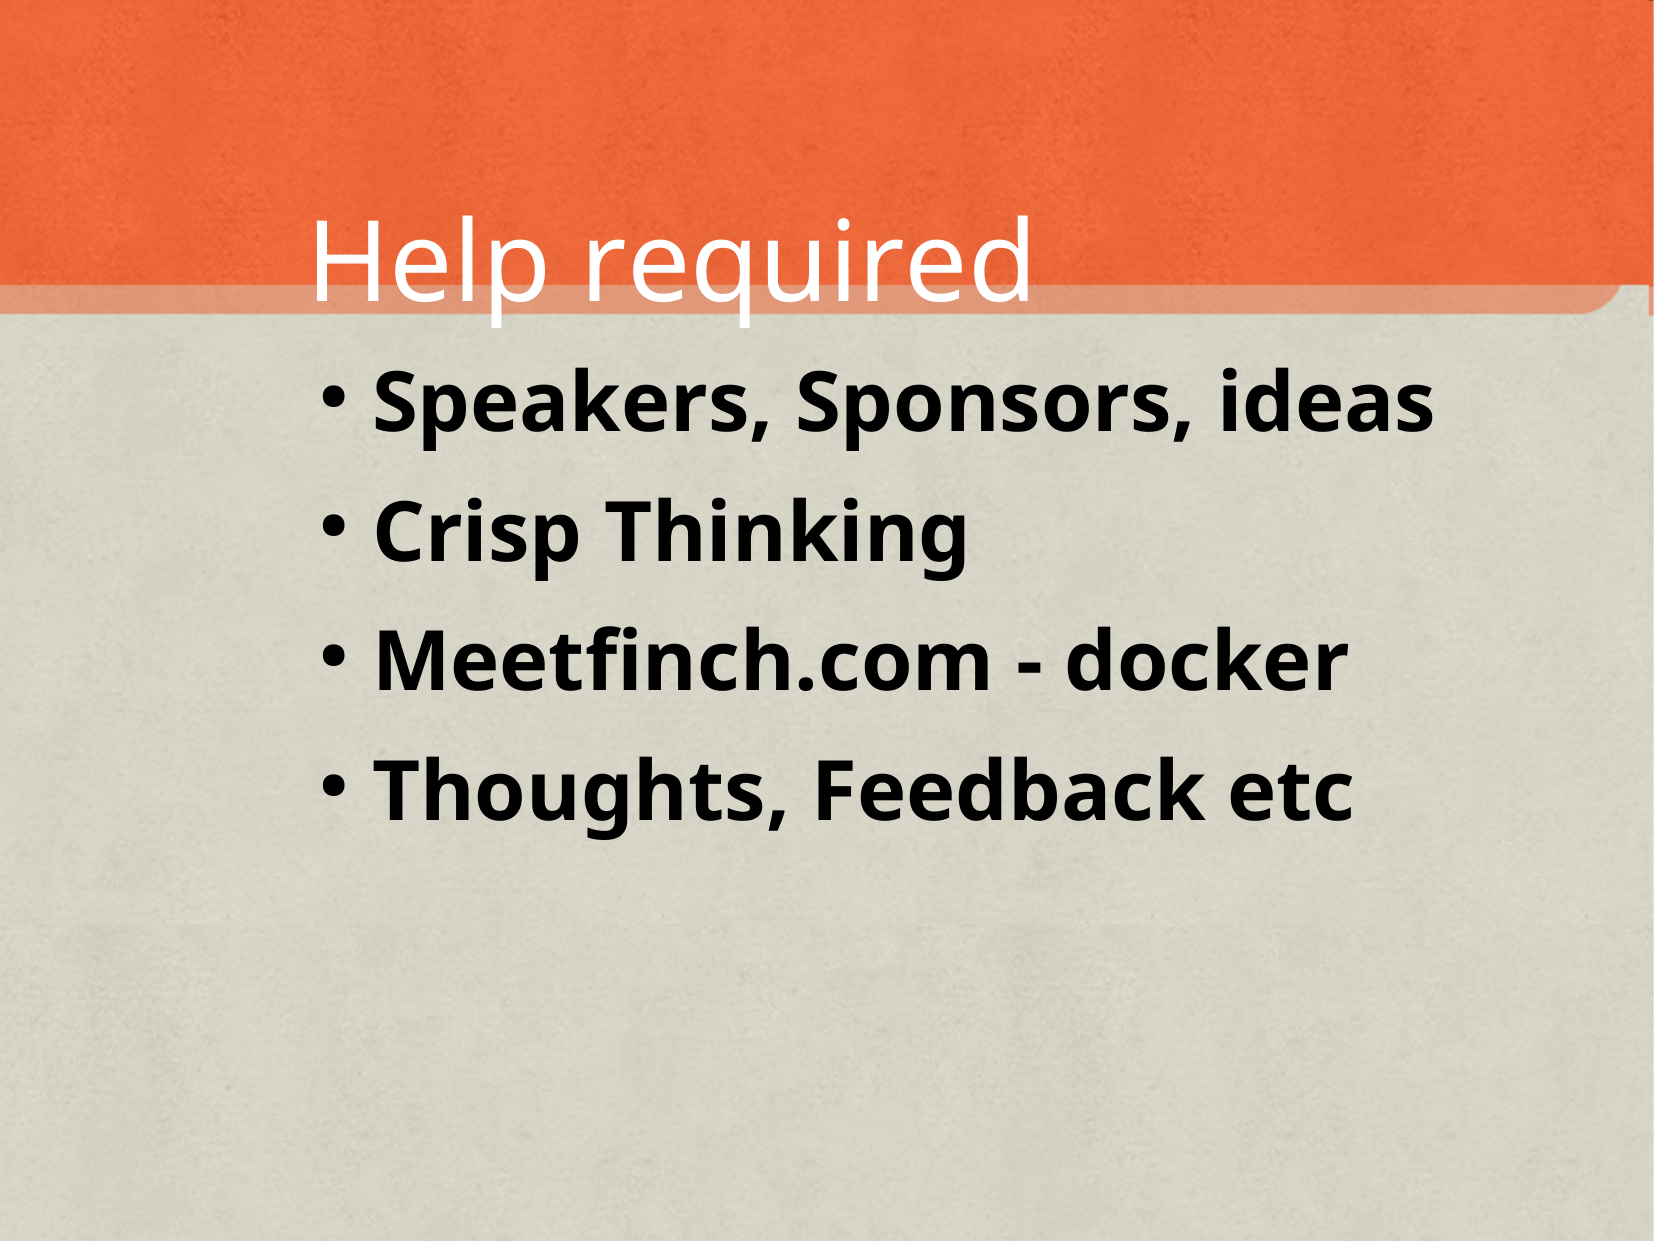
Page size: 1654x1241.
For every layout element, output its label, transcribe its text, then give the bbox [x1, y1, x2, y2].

picture [0, 0, 1654, 1241]
title Help required [306, 189, 1654, 317]
list Speakers, Sponsors, ideas Crisp Thinking Meetfinch.com - docker Thoughts, Feedback etc [301, 348, 1583, 1241]
